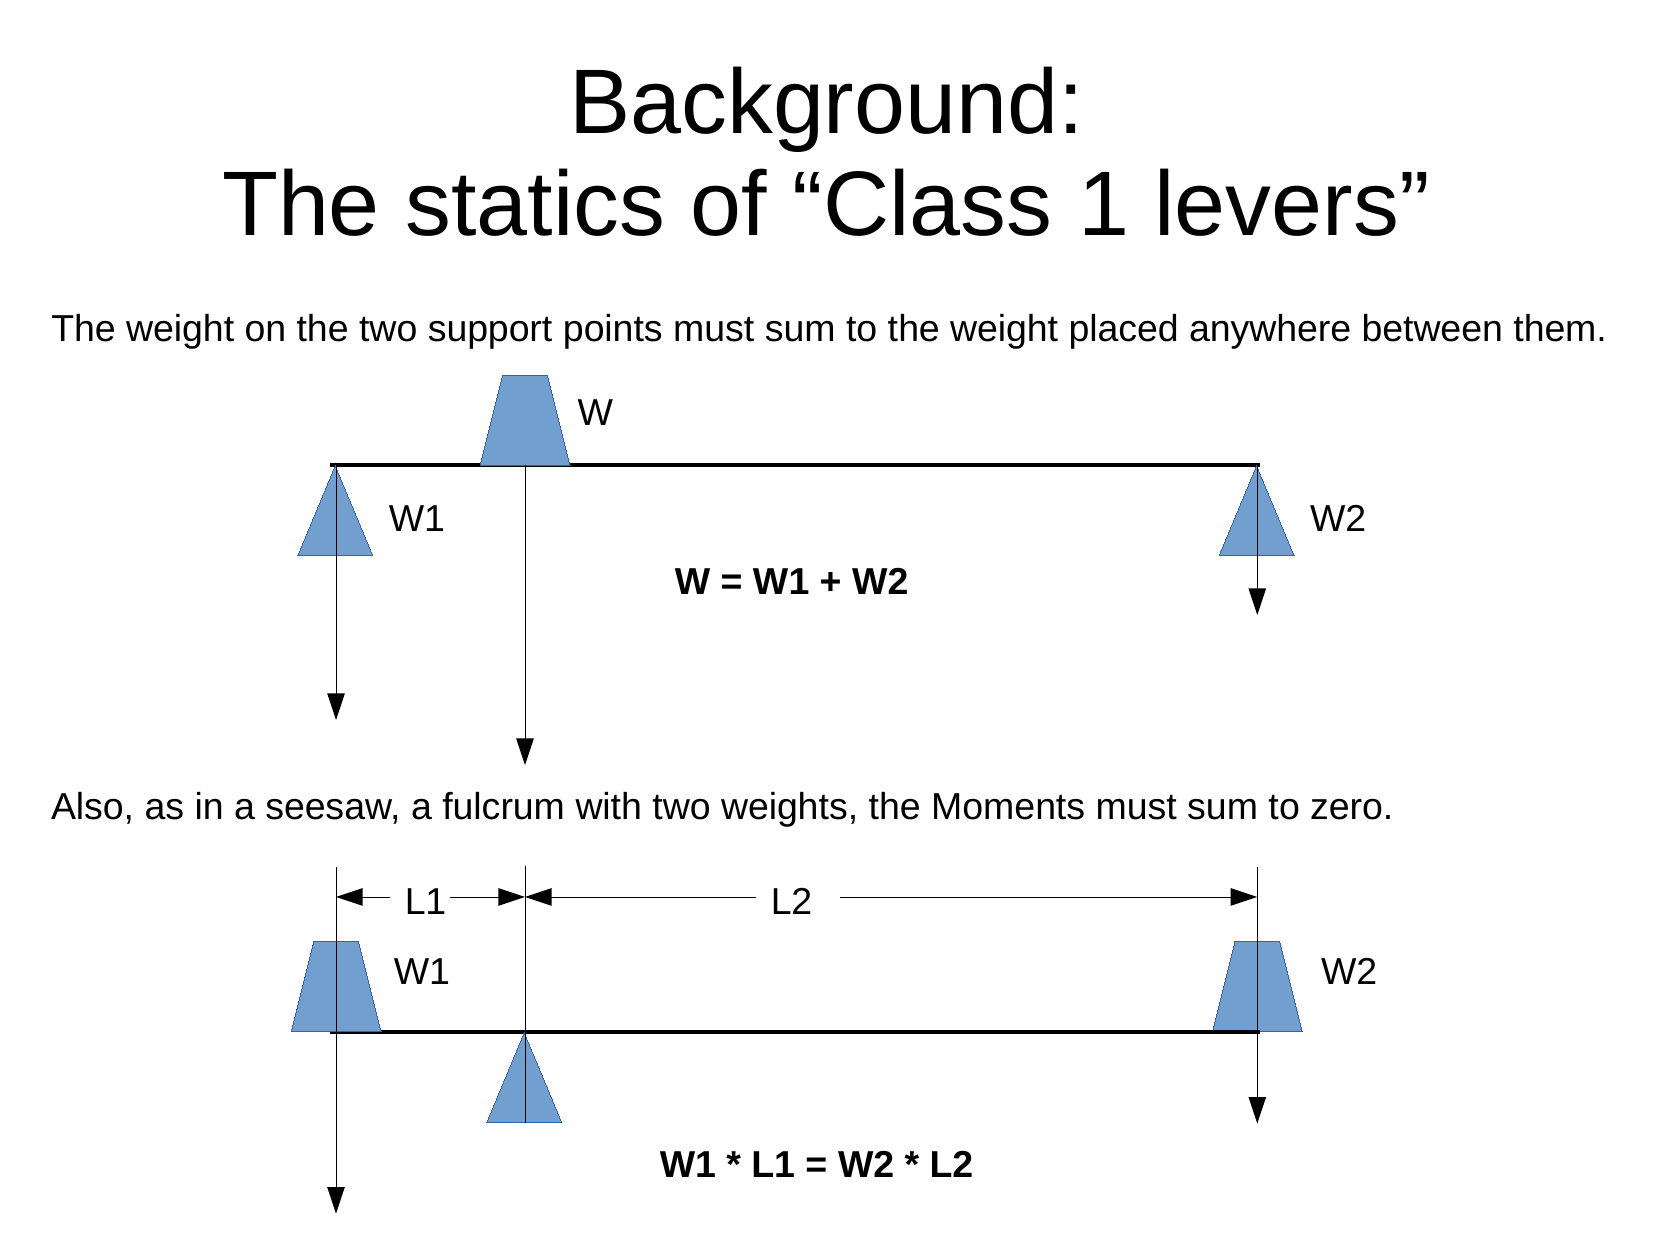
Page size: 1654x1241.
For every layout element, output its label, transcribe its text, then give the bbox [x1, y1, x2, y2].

text_box [486, 1032, 525, 1123]
text_box W = W1 + W2 [660, 553, 924, 611]
text_box Also, as in a seesaw, a fulcrum with two weights, the Moments must sum to zero. [36, 778, 1409, 836]
text_box [291, 941, 336, 1032]
text_box W1 [373, 490, 460, 548]
text_box W [562, 384, 629, 441]
text_box [1258, 468, 1295, 556]
text_box [337, 469, 373, 556]
text_box The weight on the two support points must sum to the weight placed anywhere between them. [36, 300, 1623, 358]
text_box [526, 1036, 562, 1123]
text_box W1 * L1 = W2 * L2 [645, 1136, 989, 1194]
text_box W1 [379, 943, 466, 1001]
text_box [1258, 941, 1303, 1032]
text_box [297, 465, 336, 556]
text_box [1219, 465, 1257, 556]
text_box W2 [1295, 490, 1382, 548]
text_box L1 [390, 873, 462, 931]
text_box [337, 941, 382, 1032]
text_box L2 [756, 873, 828, 931]
text_box [480, 375, 571, 466]
text_box [1212, 941, 1257, 1030]
text_box W2 [1306, 943, 1393, 1001]
title Background: The statics of “Class 1 levers” [82, 49, 1571, 257]
